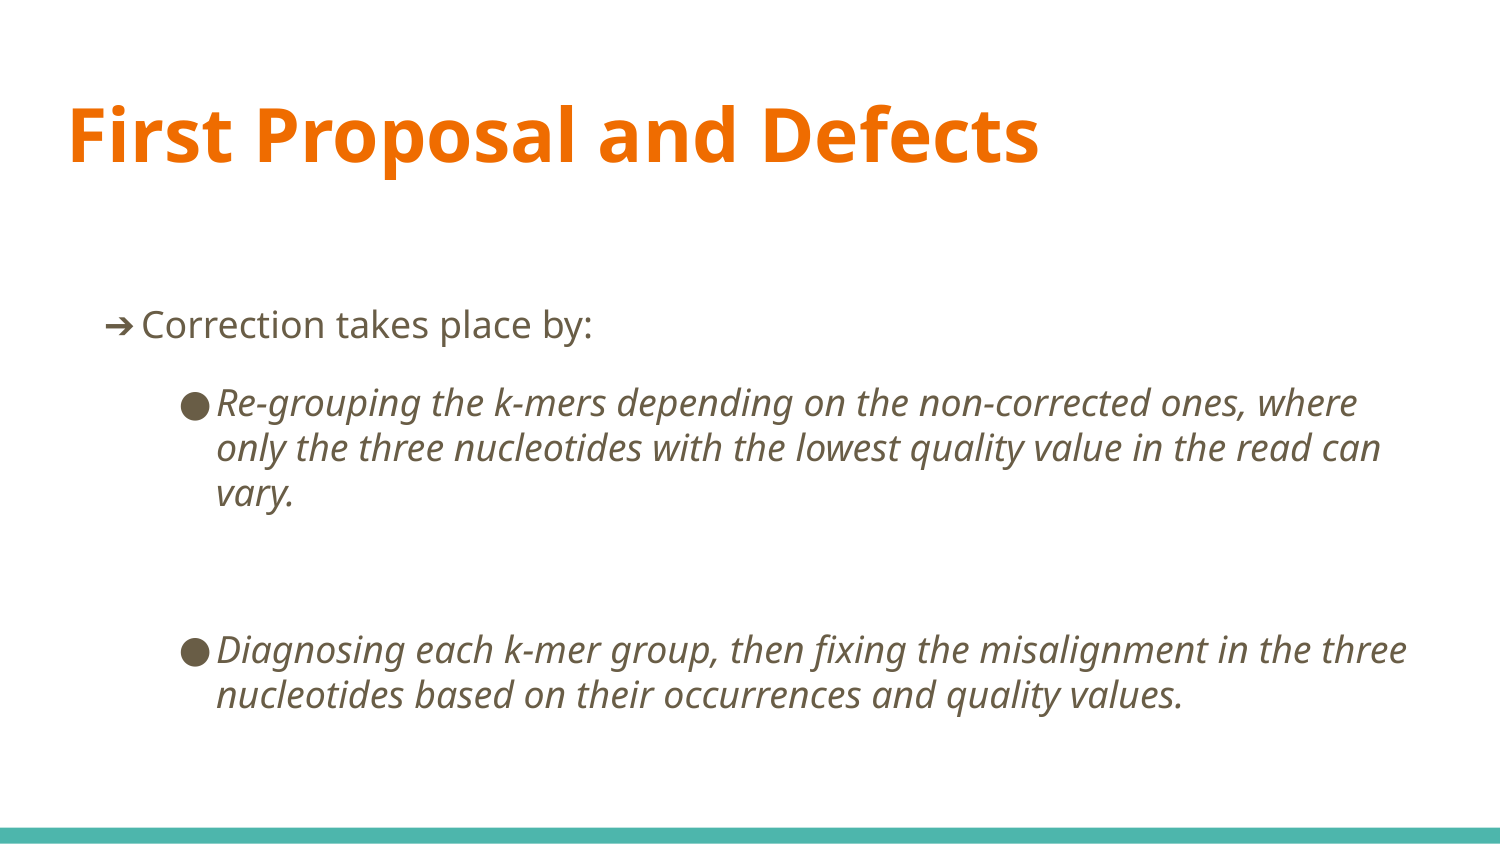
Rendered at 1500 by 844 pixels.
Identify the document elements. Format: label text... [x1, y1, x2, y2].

list Correction takes place by: Re-grouping the k-mers depending on the non-corrected ones, where only the three nucleotides with the lowest quality value in the read can vary. Diagnosing each k-mer group, then fixing the misalignment in the three nucleotides based on their occurrences and quality values. [51, 207, 1449, 750]
title First Proposal and Defects [51, 72, 1449, 189]
